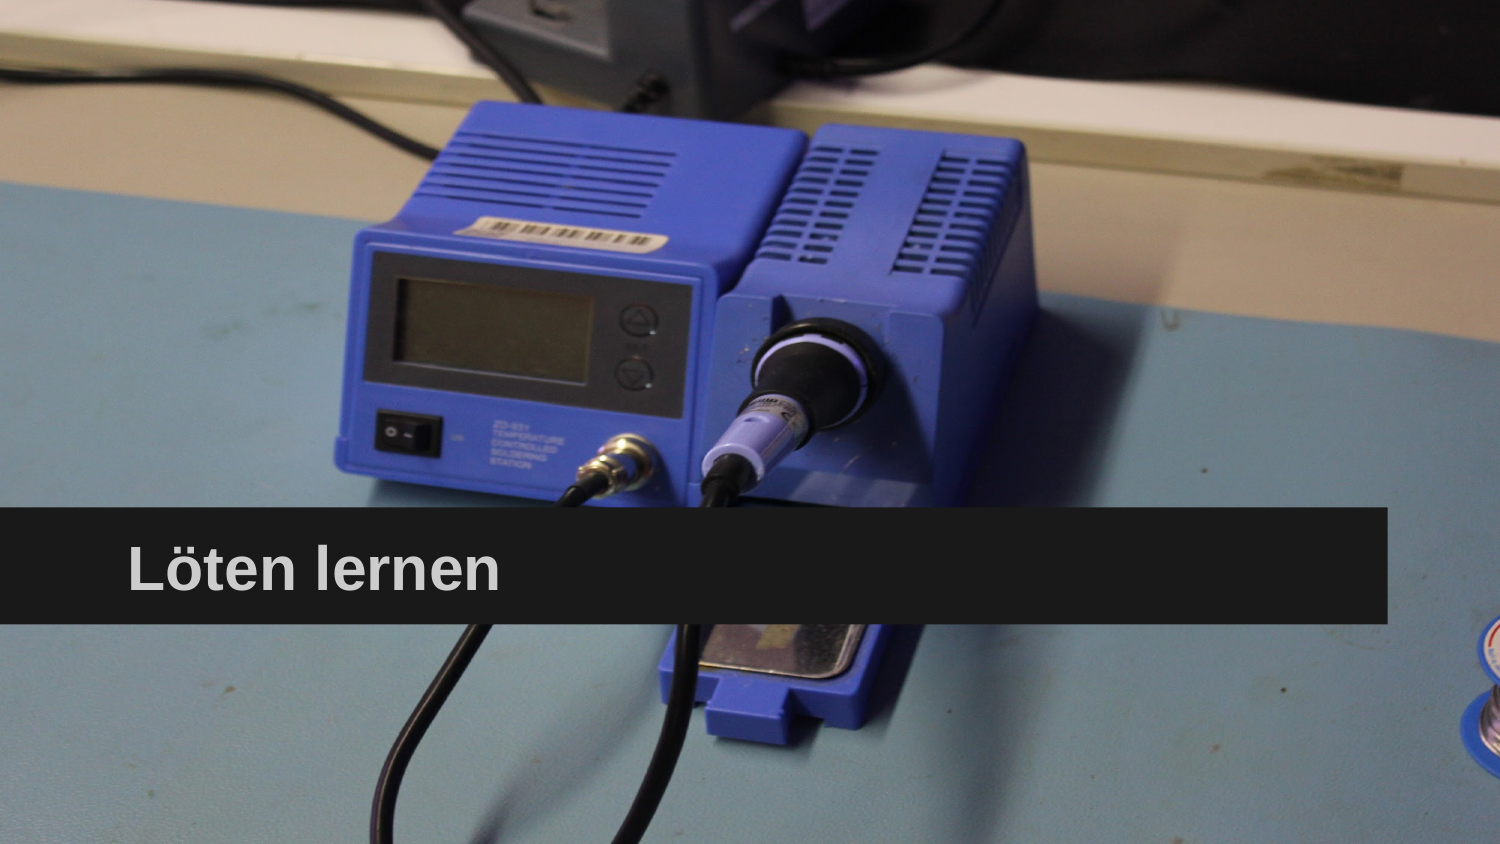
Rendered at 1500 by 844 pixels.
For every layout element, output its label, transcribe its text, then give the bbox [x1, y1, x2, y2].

subtitle Löten lernen [112, 507, 1388, 625]
picture [0, 0, 1500, 844]
